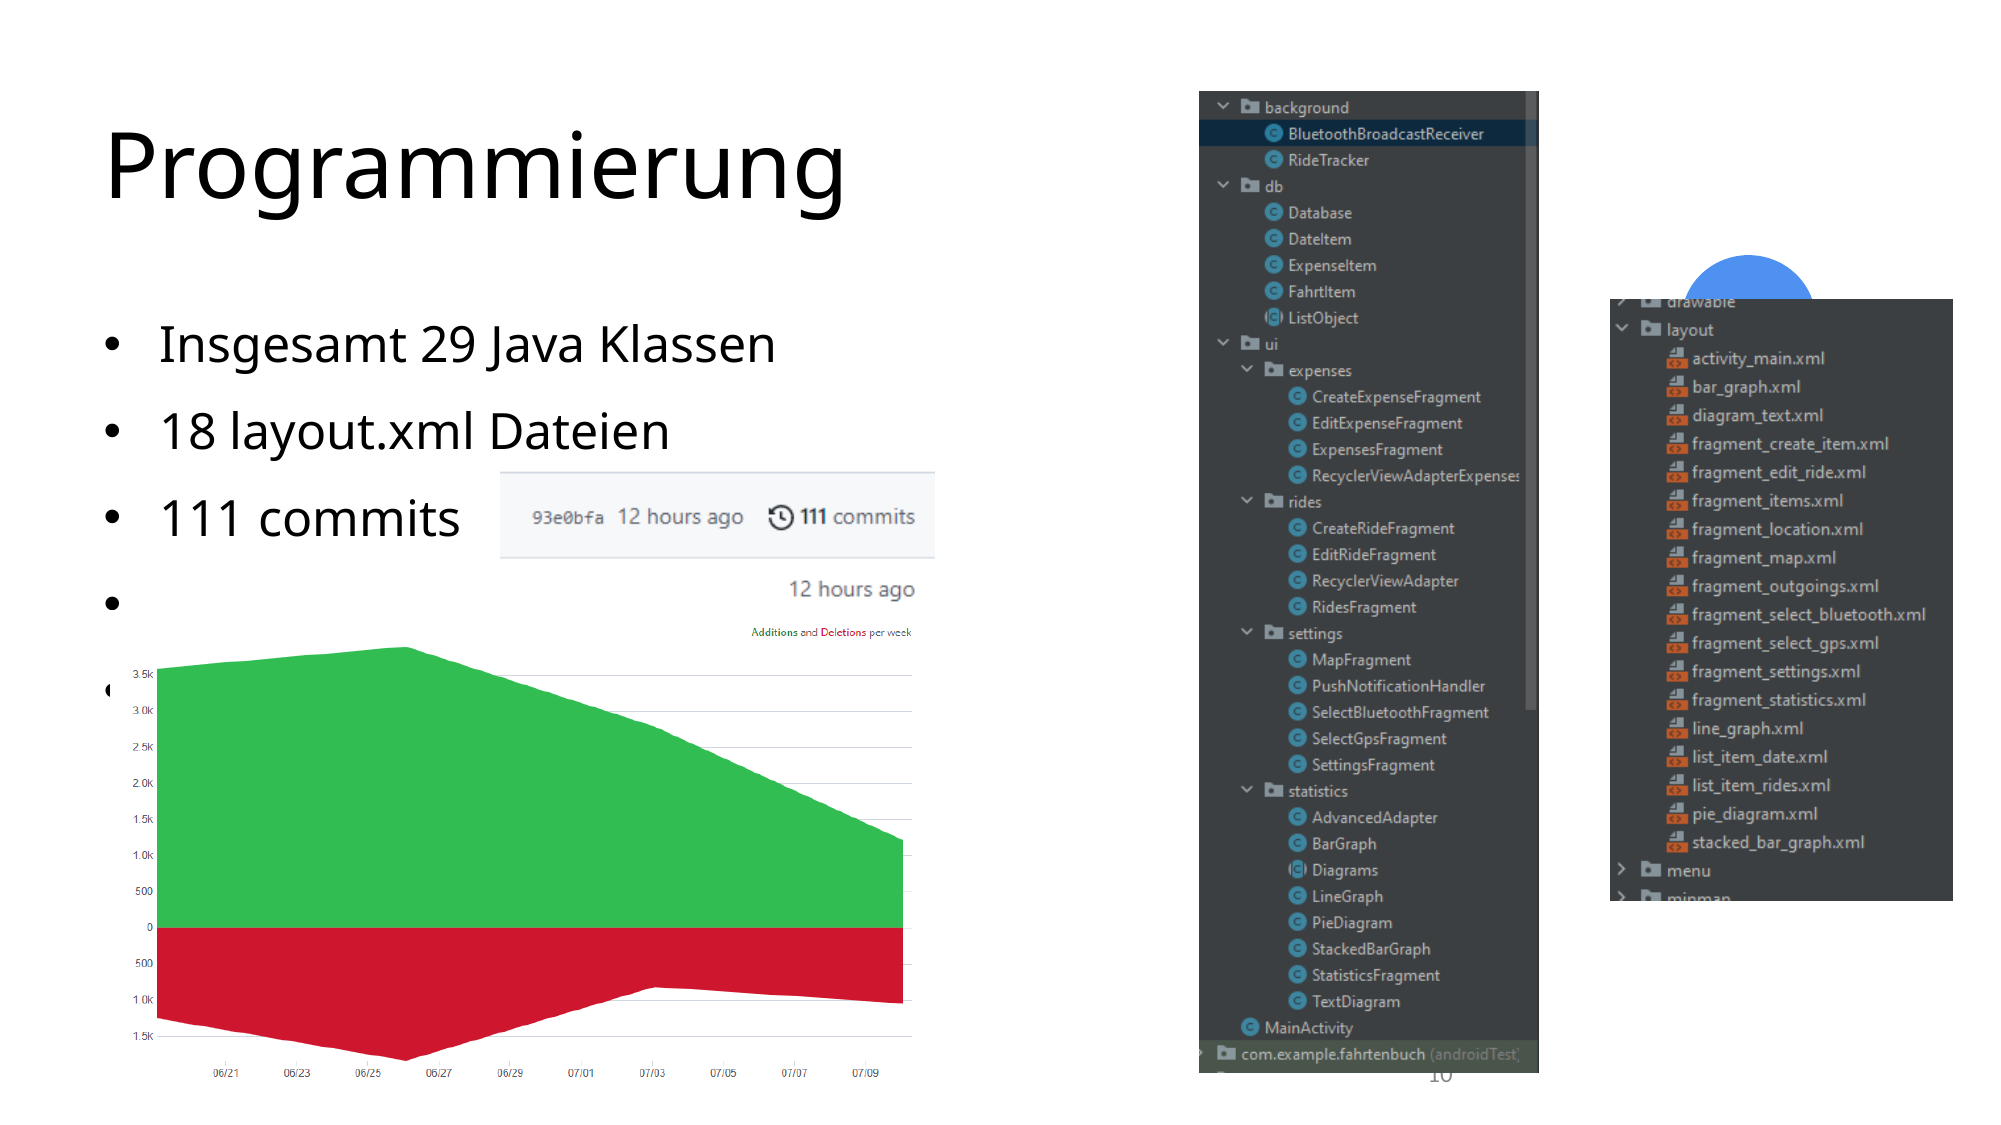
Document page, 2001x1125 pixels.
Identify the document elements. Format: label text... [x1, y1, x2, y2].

picture [110, 461, 955, 1107]
title Programmierung [88, 59, 1042, 278]
picture [1610, 299, 1953, 901]
picture [1199, 91, 1539, 1073]
text_box 3 [1412, 1042, 1863, 1103]
list Insgesamt 29 Java Klassen 18 layout.xml Dateien 111 commits [88, 299, 1042, 1014]
